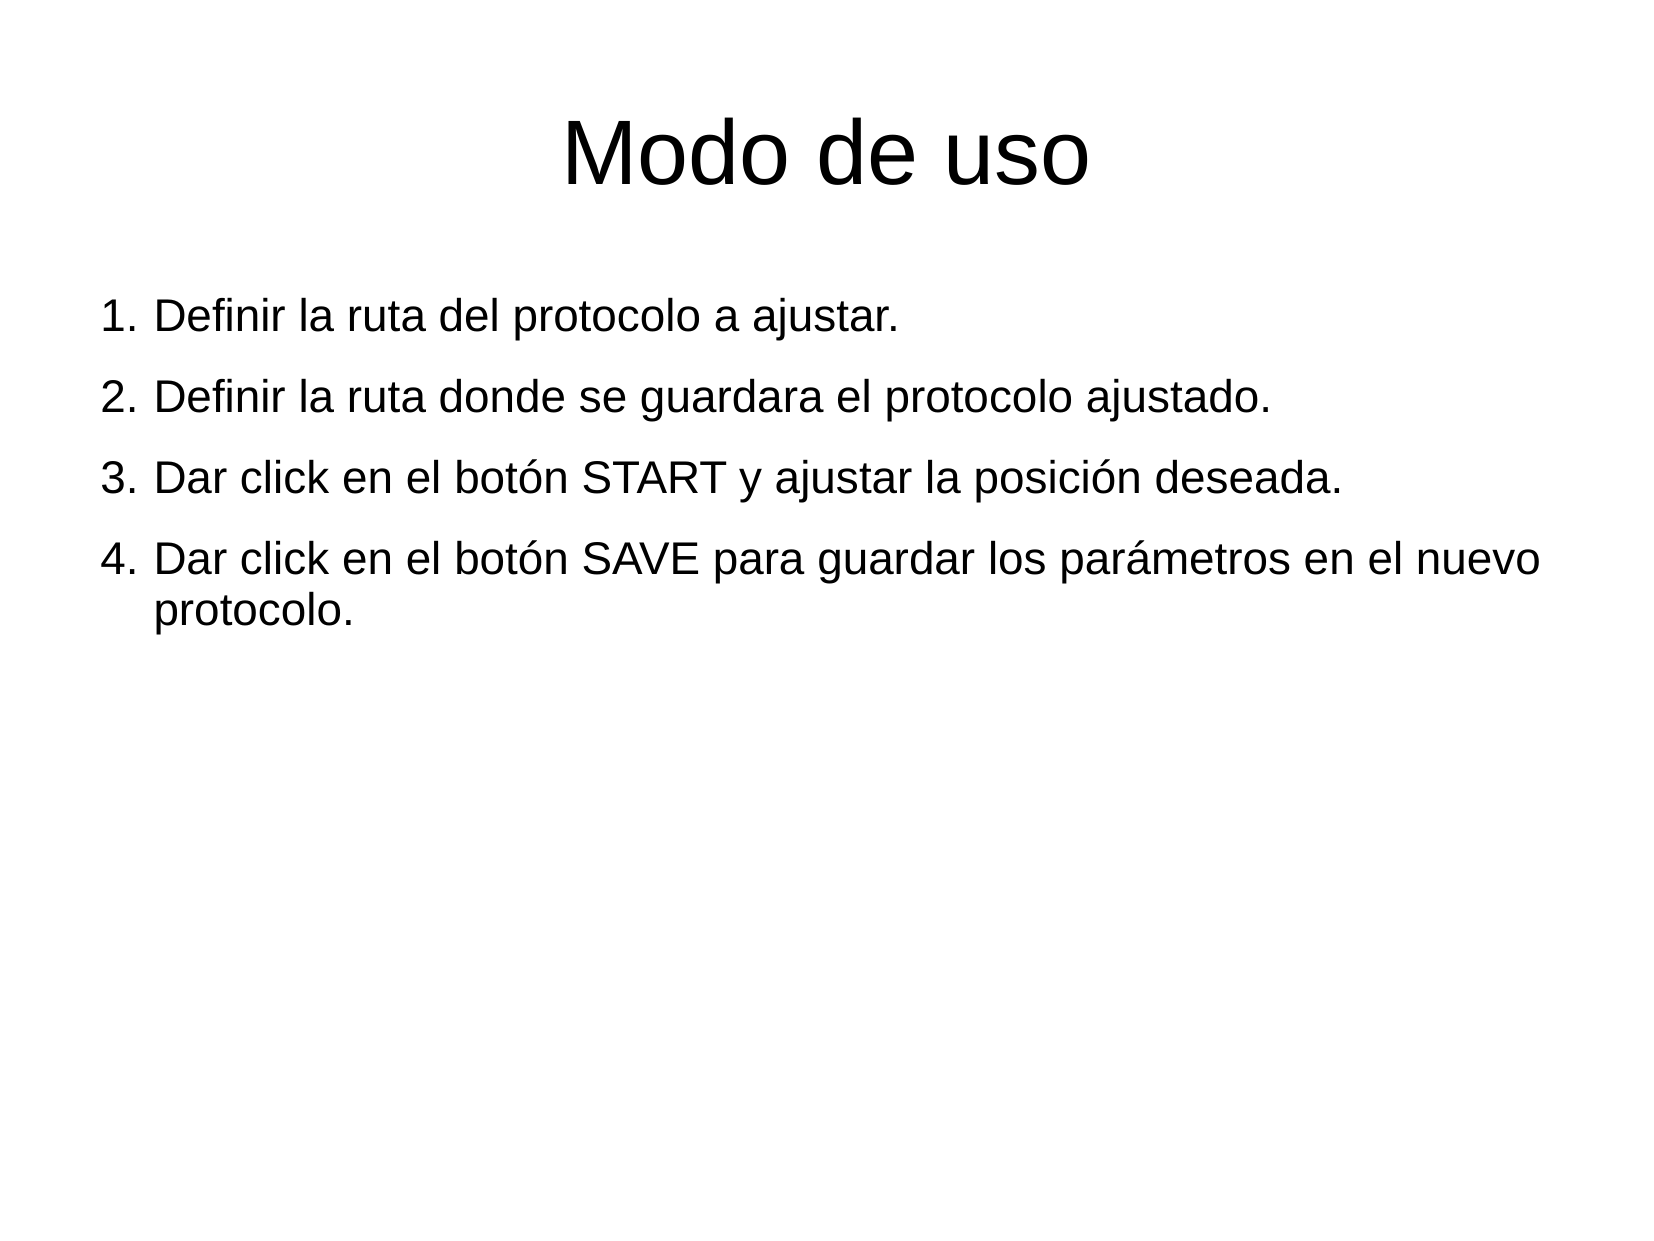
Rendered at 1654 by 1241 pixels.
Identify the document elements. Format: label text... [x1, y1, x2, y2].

title Modo de uso [82, 49, 1571, 257]
list Definir la ruta del protocolo a ajustar. Definir la ruta donde se guardara el protocolo ajustado. Dar click en el botón START y ajustar la posición deseada. Dar click en el botón SAVE para guardar los parámetros en el nuevo protocolo. [82, 290, 1571, 1010]
